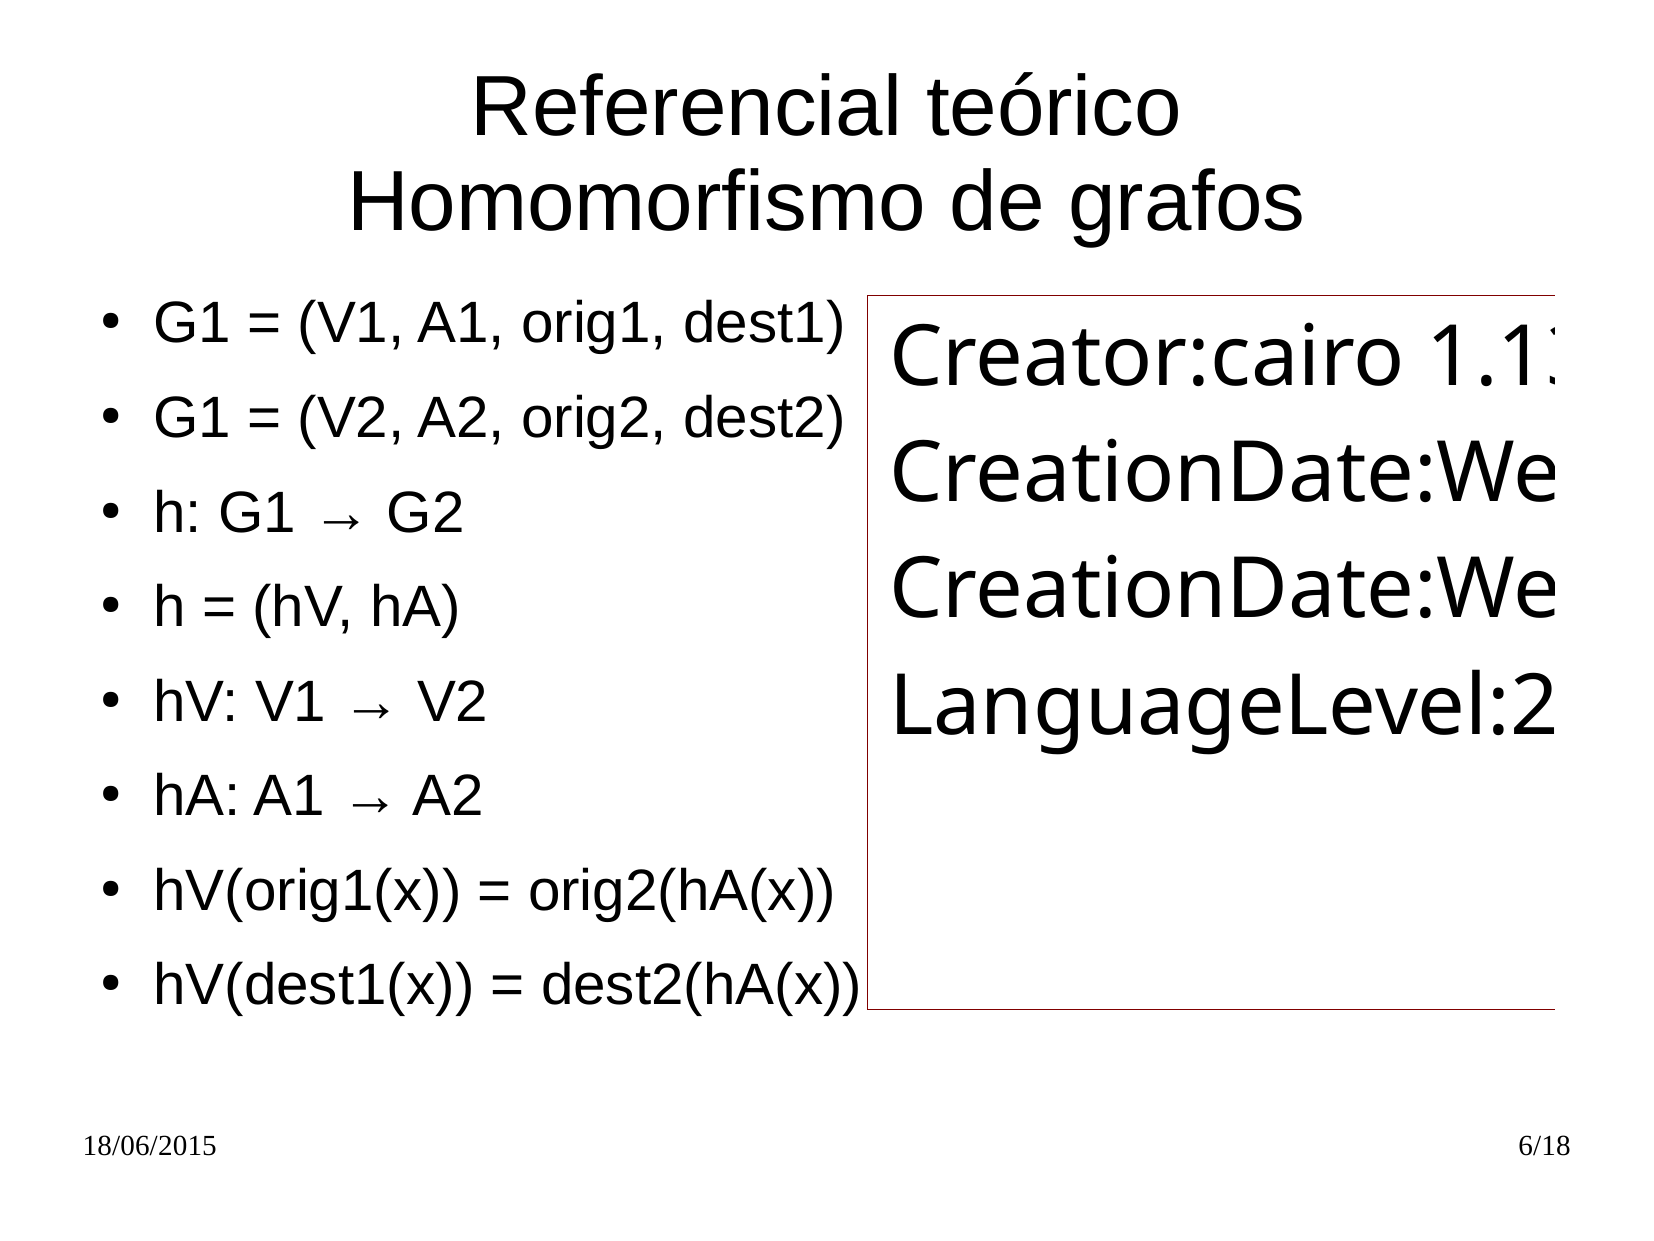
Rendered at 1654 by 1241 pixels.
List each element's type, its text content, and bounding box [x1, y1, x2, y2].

title Referencial teórico Homomorfismo de grafos [82, 49, 1571, 257]
list G1 = (V1, A1, orig1, dest1) G1 = (V2, A2, orig2, dest2) h: G1 → G2 h = (hV, hA) hV: V1 → V2 hA: A1 → A2 hV(orig1(x)) = orig2(hA(x)) hV(dest1(x)) = dest2(hA(x)) [82, 290, 886, 1036]
picture [861, 290, 1555, 1010]
